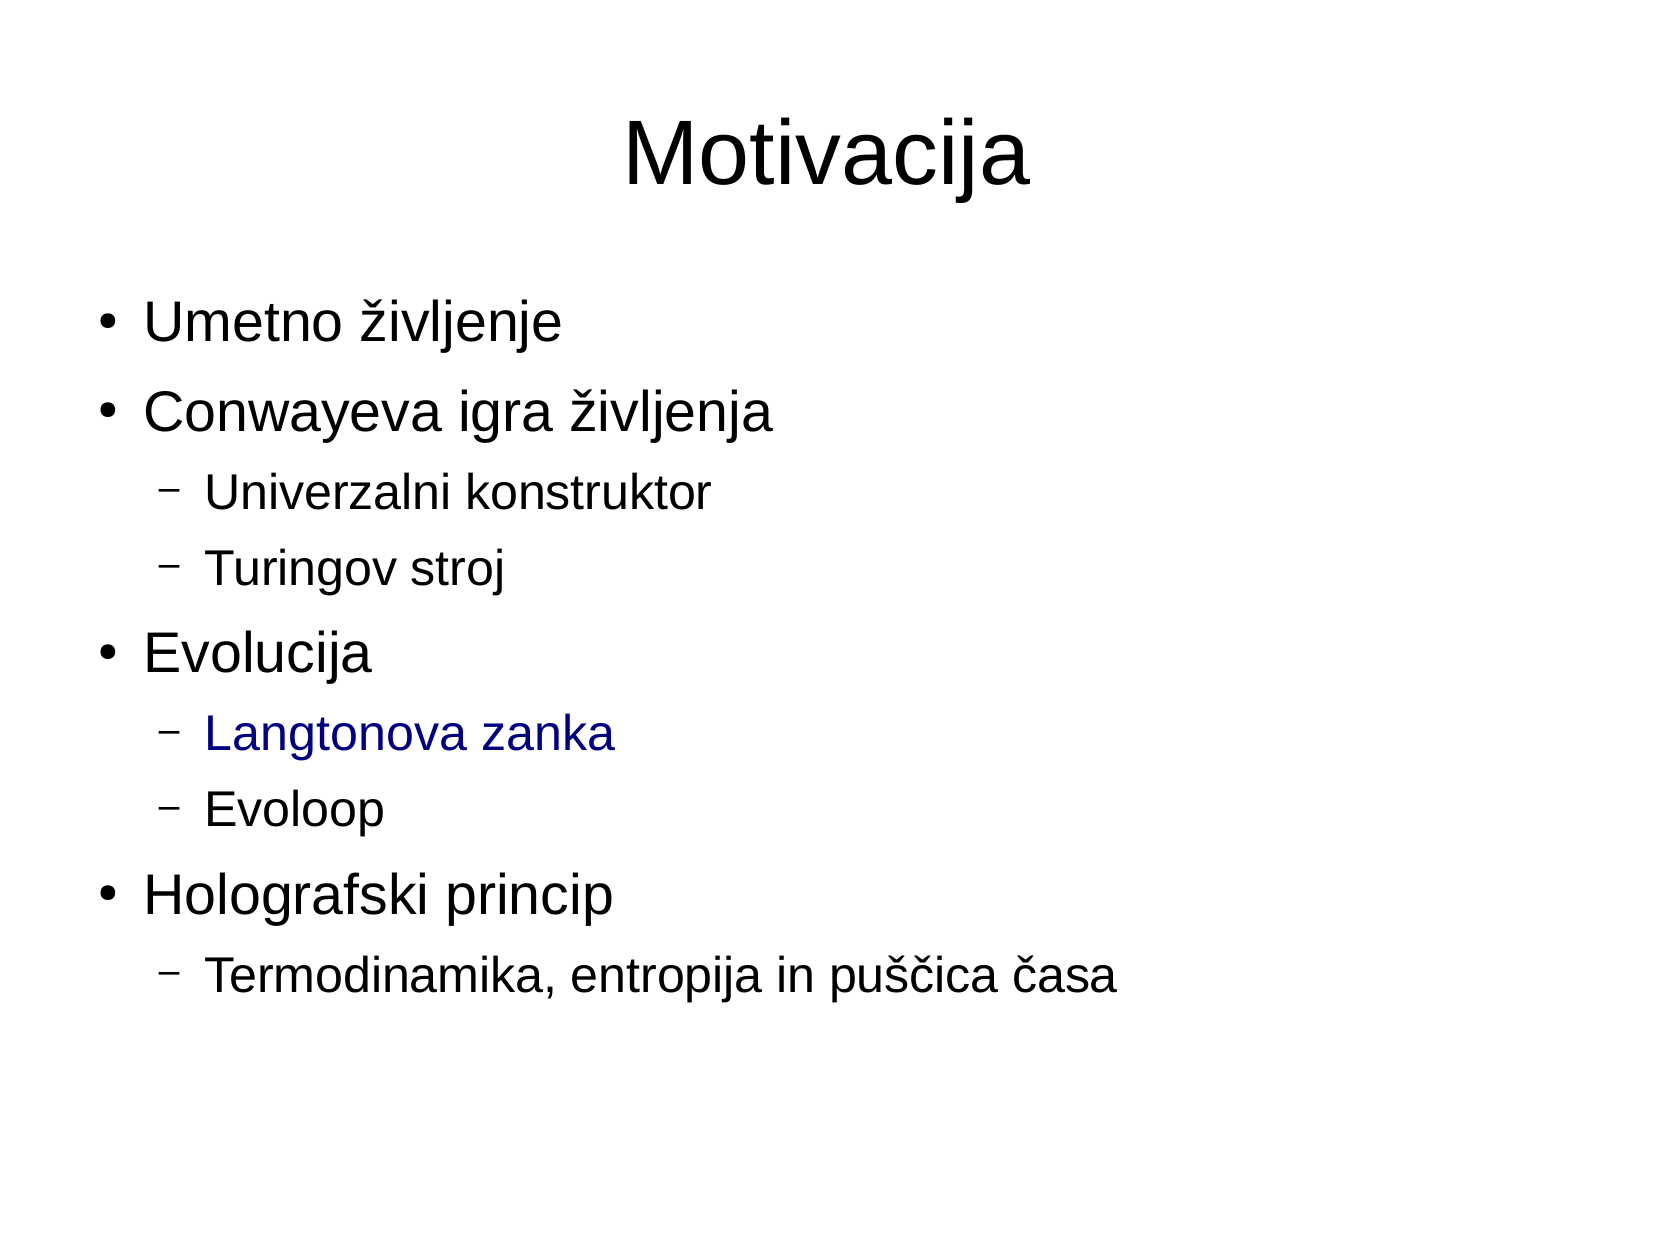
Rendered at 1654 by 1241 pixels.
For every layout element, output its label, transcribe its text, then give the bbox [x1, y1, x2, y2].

title Motivacija [82, 49, 1571, 257]
list Umetno življenje Conwayeva igra življenja Univerzalni konstruktor Turingov stroj Evolucija Langtonova zanka Evoloop Holografski princip Termodinamika, entropija in puščica časa [82, 290, 1571, 1010]
